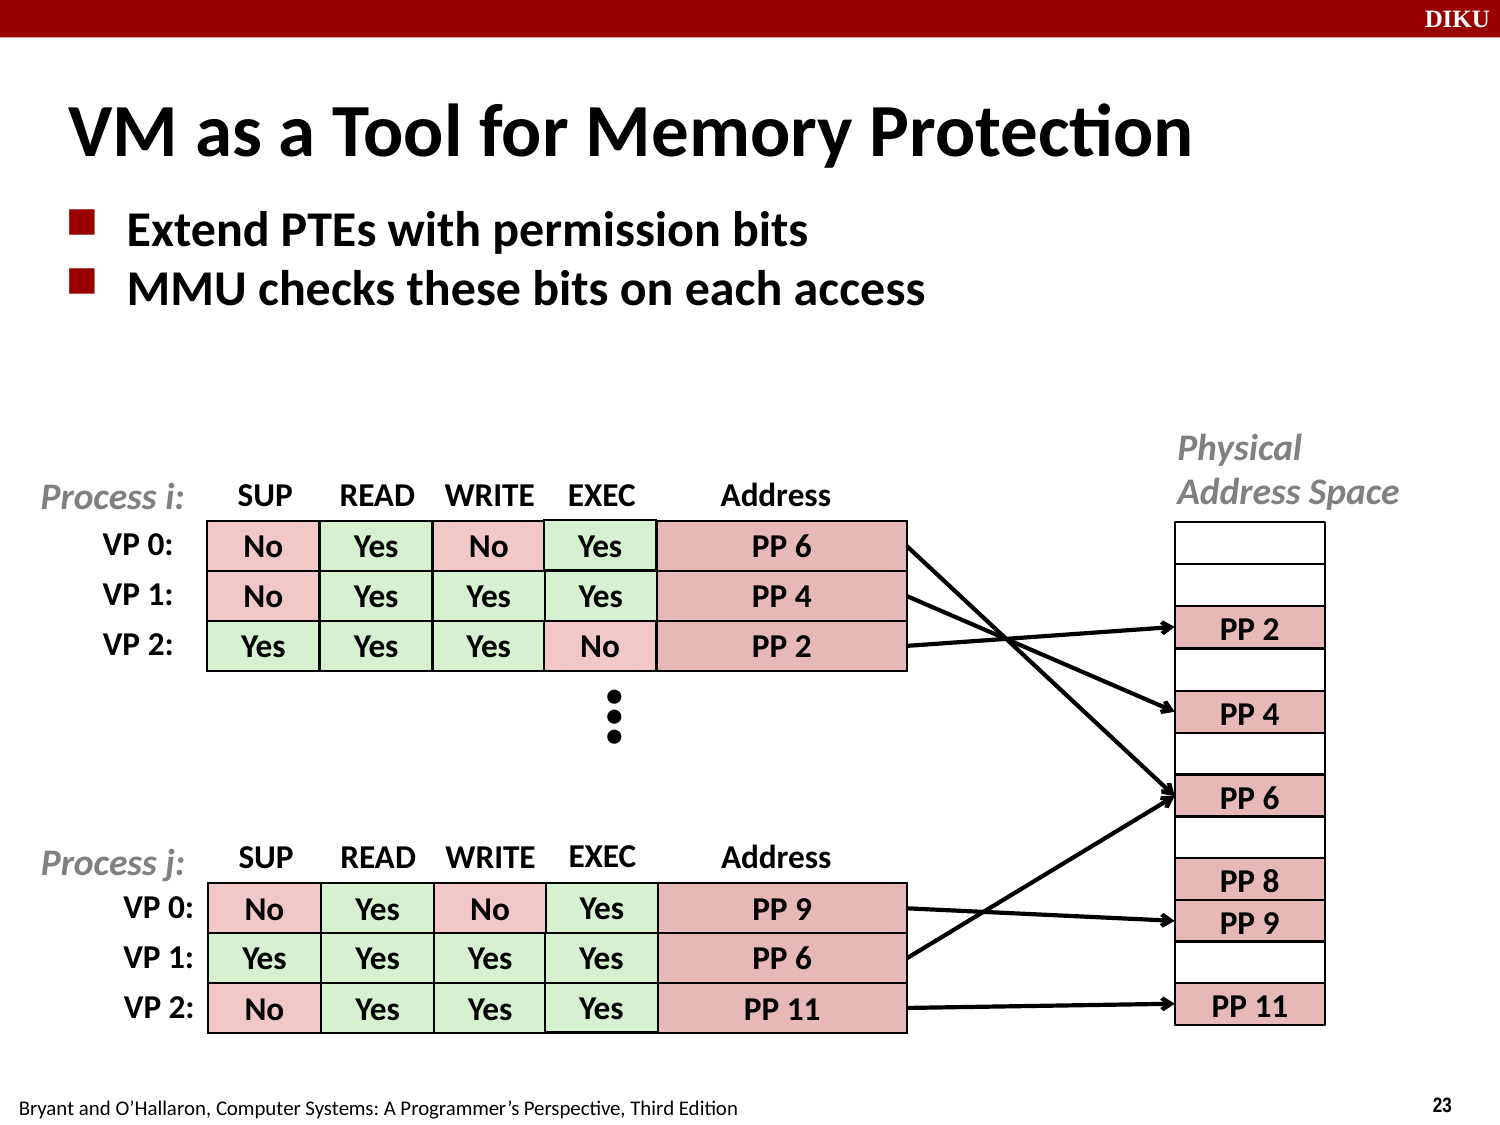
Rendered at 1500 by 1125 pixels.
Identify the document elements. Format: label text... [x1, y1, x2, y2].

text_box VP 0: [87, 520, 189, 570]
text_box PP 2 [657, 621, 907, 671]
text_box VM as a Tool for Memory Protection [53, 62, 1500, 191]
text_box Yes [210, 933, 321, 983]
text_box SUP [222, 471, 308, 521]
text_box Yes [320, 521, 432, 571]
text_box SUP [223, 833, 309, 883]
text_box Yes [545, 933, 658, 982]
text_box Extend PTEs with permission bits MMU checks these bits on each access [55, 198, 1419, 350]
text_box No [210, 883, 321, 933]
text_box READ [325, 833, 430, 883]
text_box Process i: [25, 470, 200, 531]
text_box No [210, 983, 321, 1034]
text_box VP 1: [87, 570, 189, 625]
text_box Yes [321, 933, 433, 983]
text_box PP 11 [657, 983, 908, 1034]
text_box Yes [433, 983, 547, 1034]
text_box No [432, 521, 544, 571]
text_box VP 2: [108, 983, 210, 1038]
text_box Yes [206, 621, 320, 671]
text_box EXEC [553, 832, 652, 882]
text_box Yes [432, 571, 544, 621]
text_box Address [706, 833, 847, 883]
text_box Yes [321, 983, 433, 1034]
text_box VP 1: [108, 933, 210, 983]
text_box Process j: [25, 836, 201, 896]
text_box WRITE [429, 471, 550, 521]
text_box PP 4 [1174, 690, 1325, 732]
text_box • • • [591, 683, 632, 778]
text_box VP 0: [108, 883, 210, 933]
text_box Yes [320, 621, 432, 671]
text_box PP 4 [658, 571, 907, 621]
text_box No [206, 571, 320, 621]
text_box PP 6 [657, 521, 907, 571]
text_box Yes [432, 621, 544, 671]
text_box No [544, 621, 657, 671]
text_box Address [705, 471, 846, 521]
text_box EXEC [553, 470, 651, 520]
text_box PP 8 [1174, 858, 1325, 900]
text_box PP 9 [1174, 900, 1325, 940]
text_box No [433, 883, 545, 933]
text_box Yes [544, 570, 658, 621]
text_box Physical Address Space [1162, 418, 1438, 522]
text_box Yes [321, 883, 433, 933]
text_box WRITE [430, 833, 551, 883]
text_box VP 2: [88, 620, 189, 675]
text_box Yes [320, 571, 432, 621]
text_box Yes [545, 882, 658, 933]
text_box PP 6 [658, 933, 908, 983]
text_box READ [324, 471, 429, 521]
text_box PP 9 [658, 883, 908, 933]
text_box PP 2 [1174, 606, 1325, 648]
text_box PP 11 [1175, 983, 1325, 1025]
text_box PP 6 [1174, 775, 1325, 815]
text_box Yes [544, 520, 657, 571]
text_box Yes [545, 982, 658, 1033]
text_box Yes [433, 933, 545, 983]
text_box No [206, 521, 320, 571]
